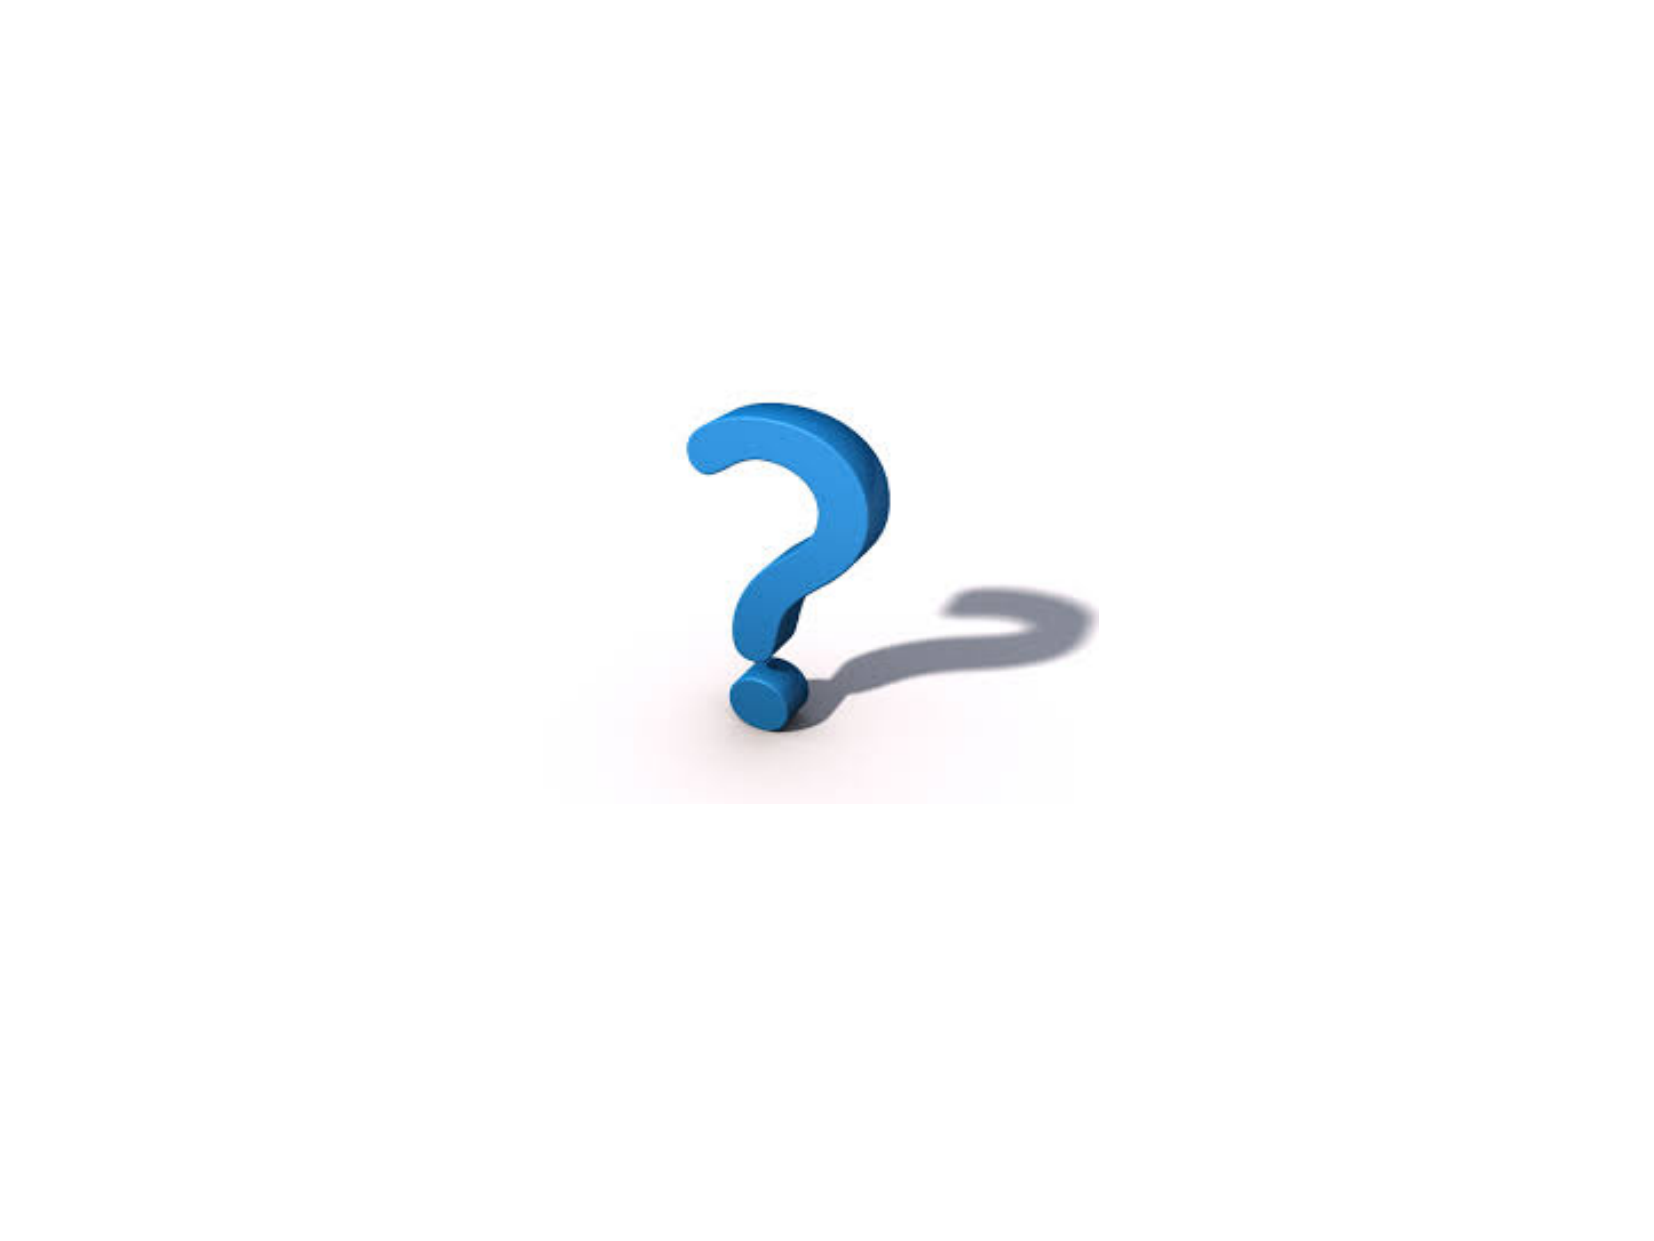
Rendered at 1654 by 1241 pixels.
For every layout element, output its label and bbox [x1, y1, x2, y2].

picture [543, 356, 1099, 804]
